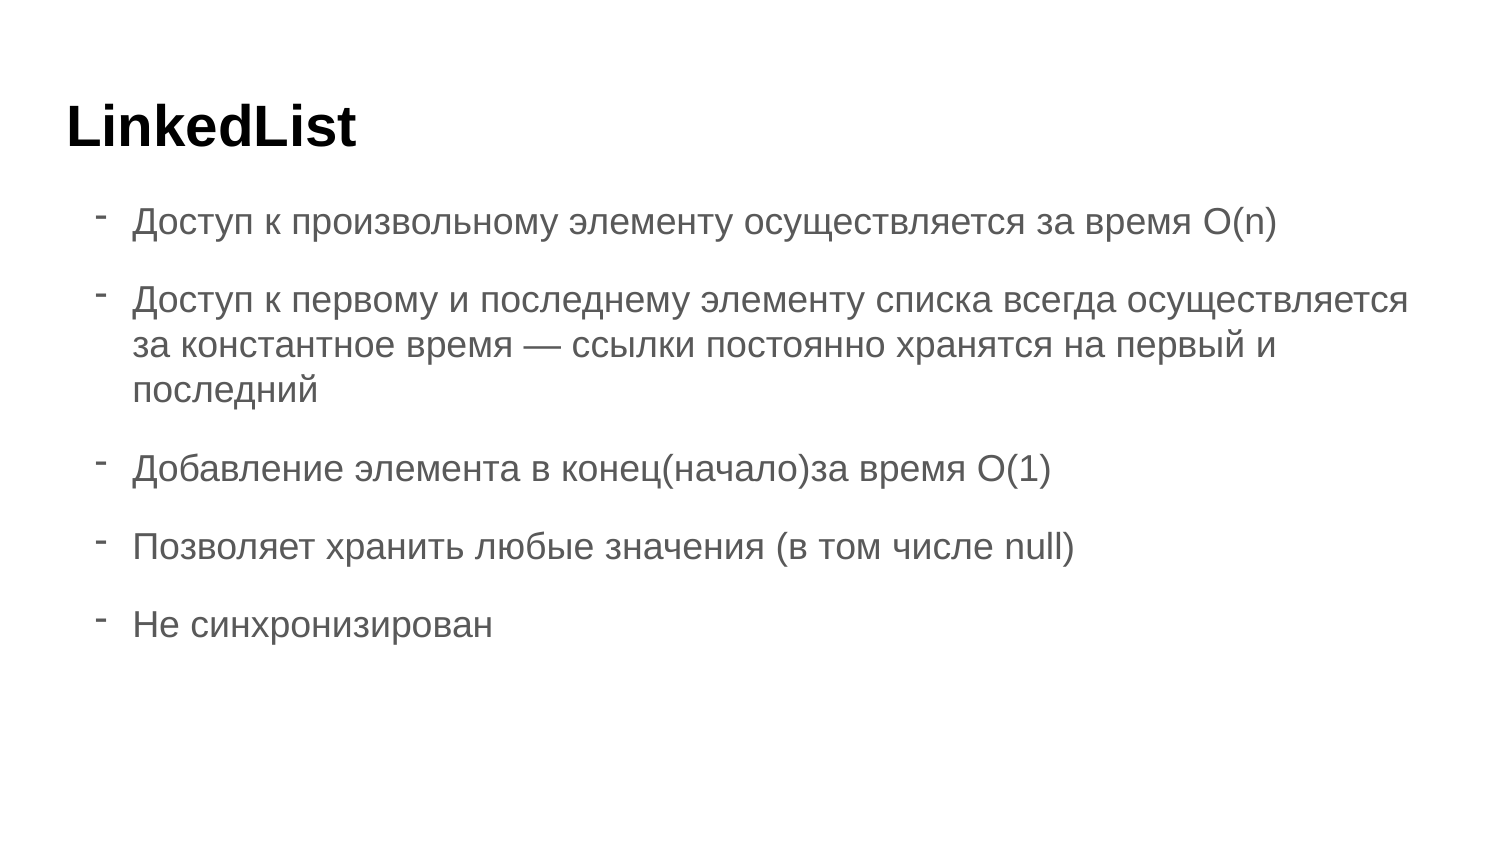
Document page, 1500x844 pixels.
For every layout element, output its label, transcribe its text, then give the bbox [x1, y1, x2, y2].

list Доступ к произвольному элементу осуществляется за время O(n) Доступ к первому и последнему элементу списка всегда осуществляется за константное время — ссылки постоянно хранятся на первый и последний Добавление элемента в конец(начало)за время O(1) Позволяет хранить любые значения (в том числе null) Не синхронизирован [42, 182, 1440, 743]
title LinkedList [51, 72, 1449, 167]
